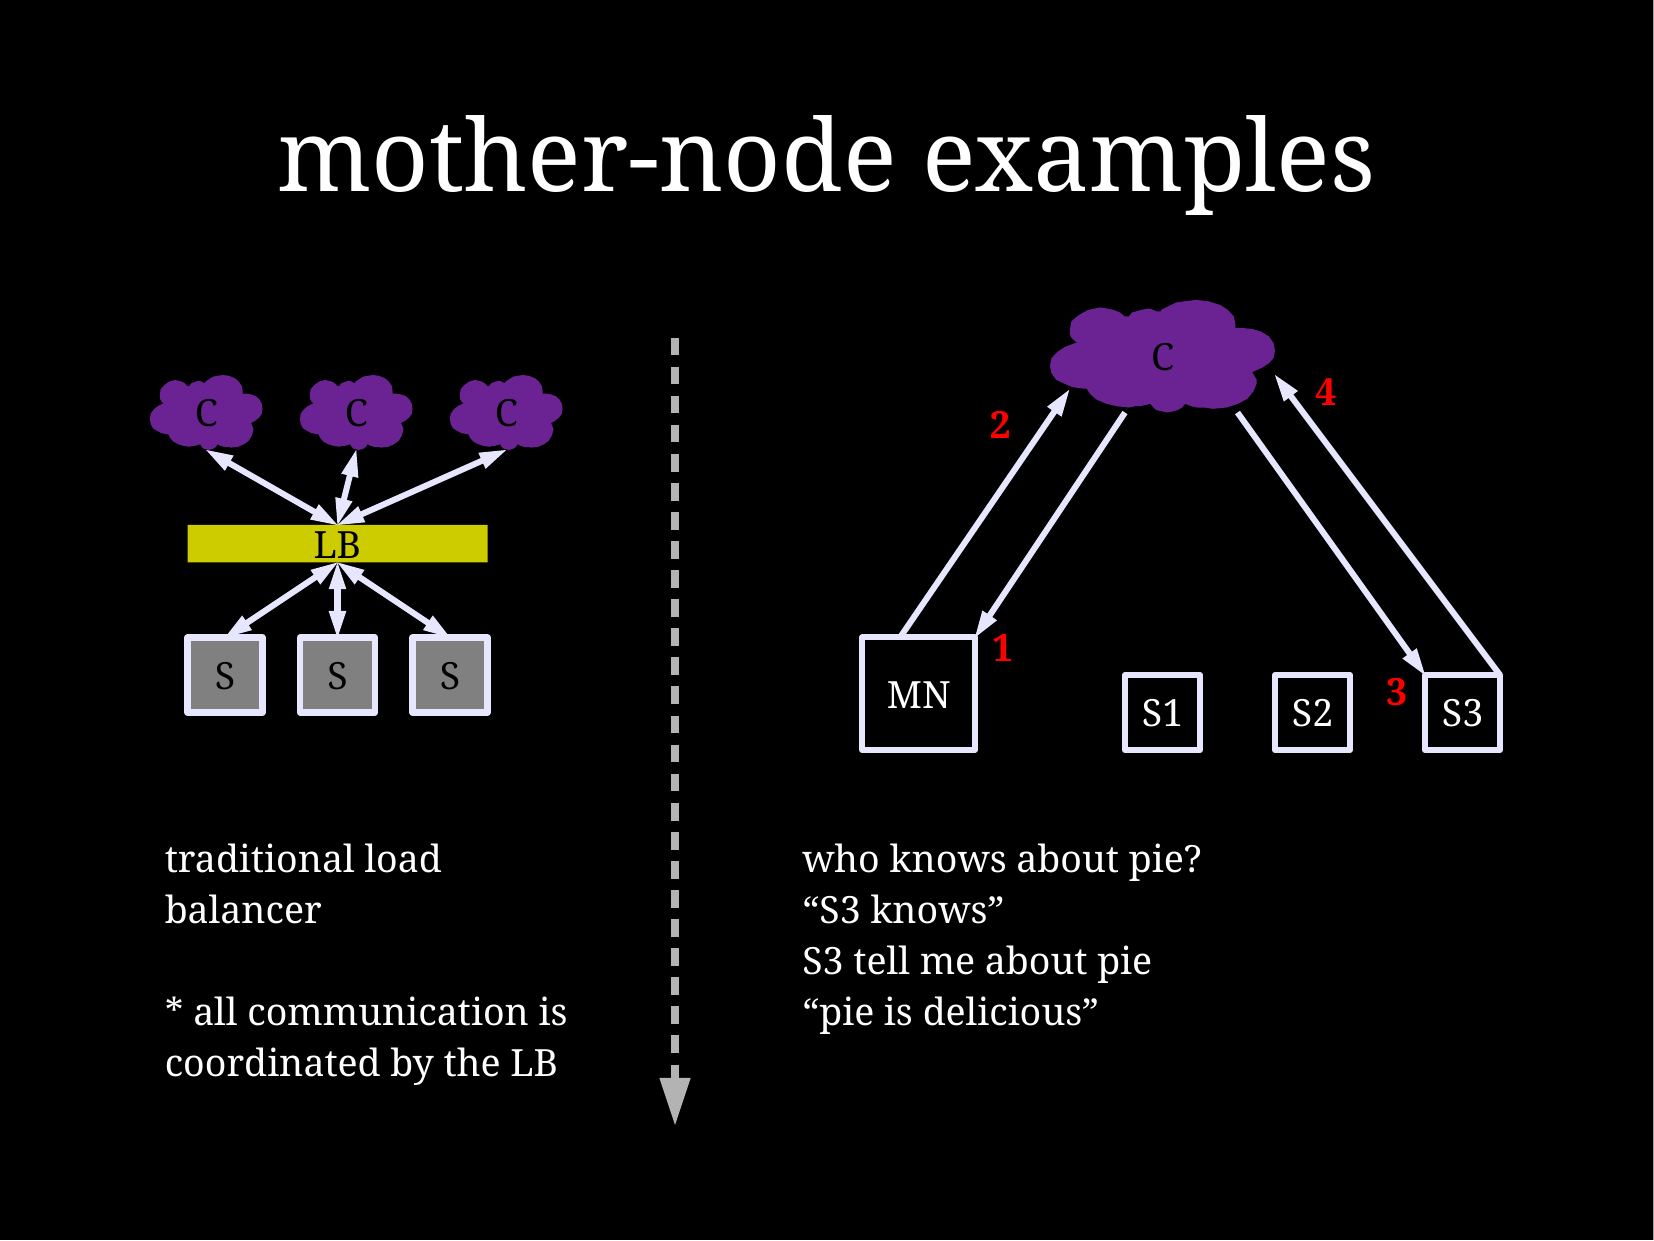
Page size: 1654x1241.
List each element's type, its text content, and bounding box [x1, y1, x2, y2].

text_box 3 [1371, 658, 1421, 719]
text_box traditional load balancer * all communication is coordinated by the LB [150, 825, 601, 1021]
text_box S [412, 637, 488, 713]
text_box S [300, 637, 376, 713]
text_box LB [187, 524, 488, 563]
title mother-node examples [82, 56, 1571, 250]
text_box MN [862, 637, 975, 750]
text_box S1 [1125, 675, 1201, 751]
text_box S3 [1425, 675, 1501, 751]
text_box 4 [1300, 358, 1350, 419]
text_box C [449, 375, 563, 451]
text_box S [187, 637, 263, 713]
text_box who knows about pie? “S3 knows” S3 tell me about pie “pie is delicious” [787, 825, 1576, 1021]
text_box S2 [1275, 675, 1351, 751]
text_box C [1050, 299, 1276, 413]
text_box 1 [977, 613, 1053, 674]
text_box C [149, 375, 263, 450]
text_box 2 [975, 391, 1051, 452]
text_box C [299, 375, 413, 451]
